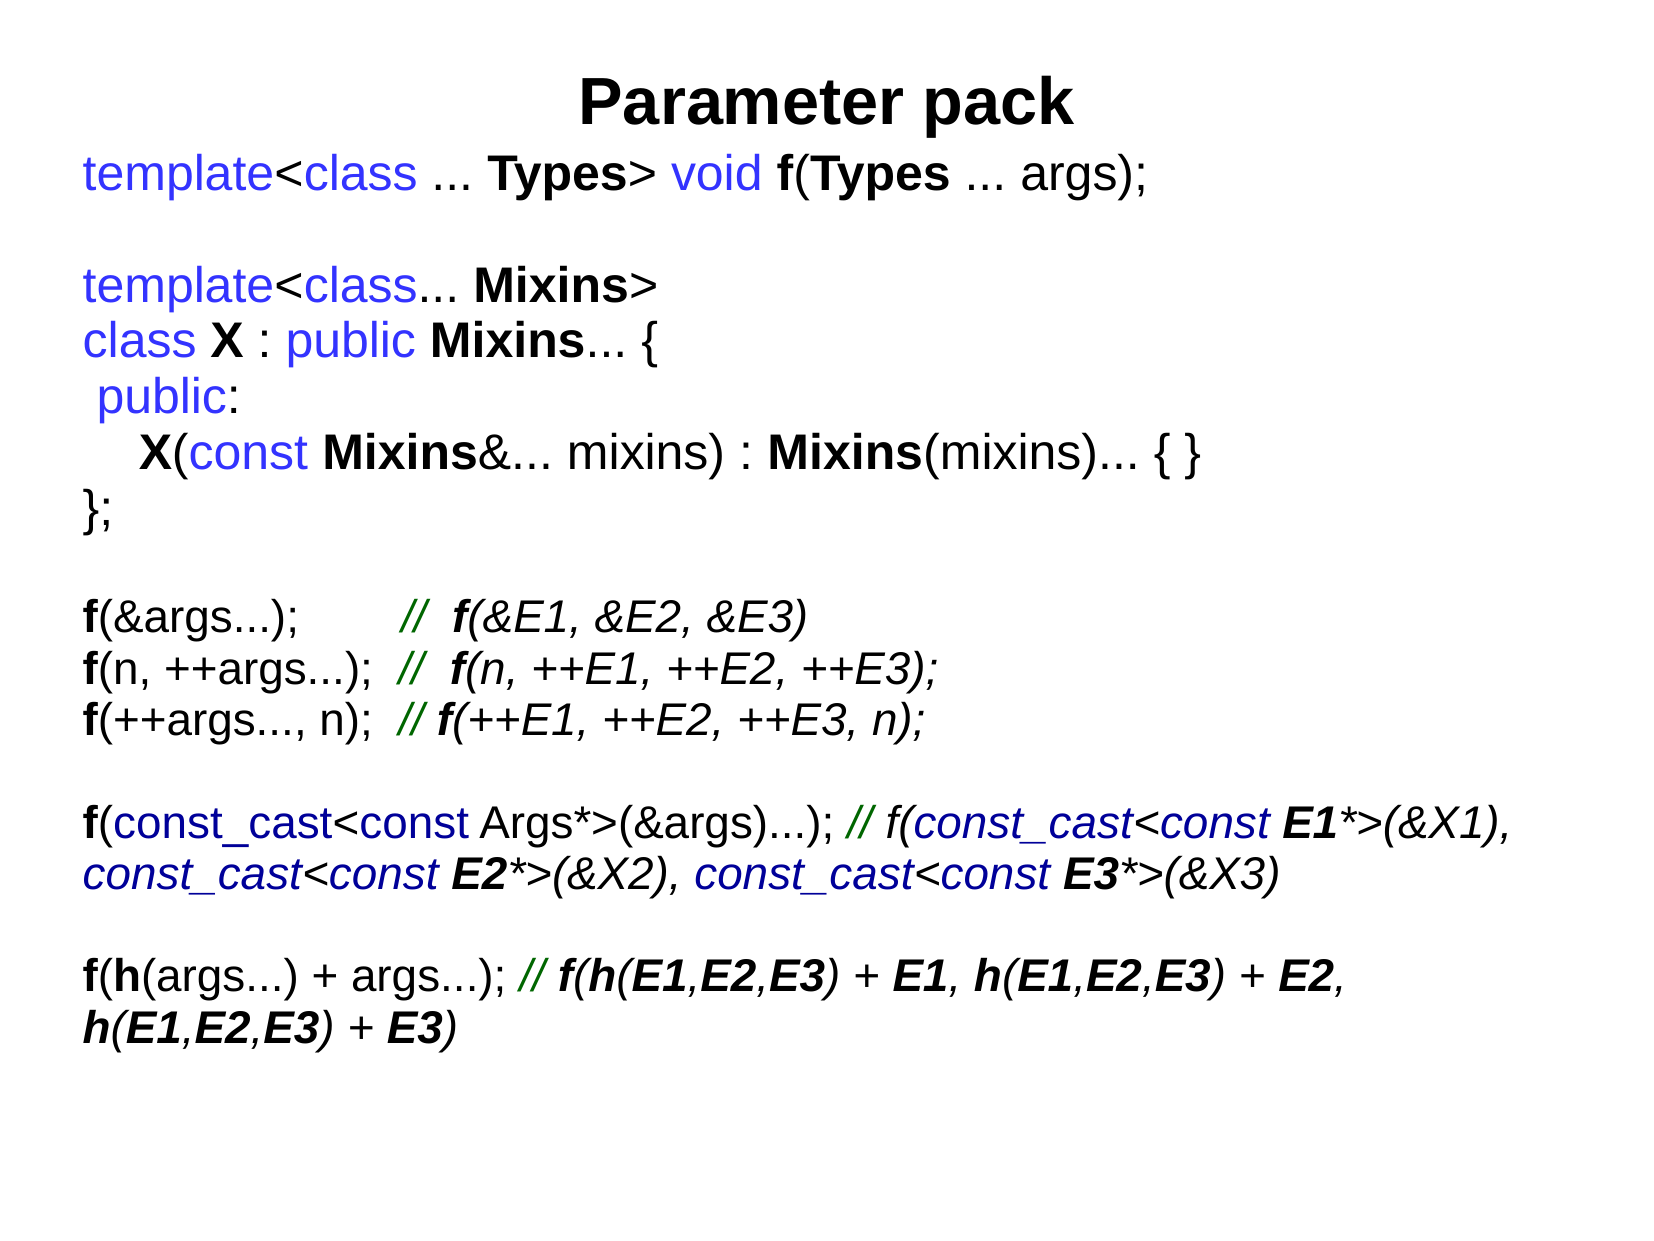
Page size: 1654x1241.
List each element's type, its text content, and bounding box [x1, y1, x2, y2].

title Parameter pack [82, 49, 1571, 143]
subtitle template<class ... Types> void f(Types ... args); template<class... Mixins> class X : public Mixins... { public: X(const Mixins&... mixins) : Mixins(mixins)... { } }; f(&args...); // f(&E1, &E2, &E3) f(n, ++args...); // f(n, ++E1, ++E2, ++E3); f(++args..., n); // f(++E1, ++E2, ++E3, n); f(const_cast<const Args*>(&args)...); // f(const_cast<const E1*>(&X1), const_cast<const E2*>(&X2), const_cast<const E3*>(&X3) f(h(args...) + args...); // f(h(E1,E2,E3) + E1, h(E1,E2,E3) + E2, h(E1,E2,E3) + E3) [82, 143, 1571, 1055]
